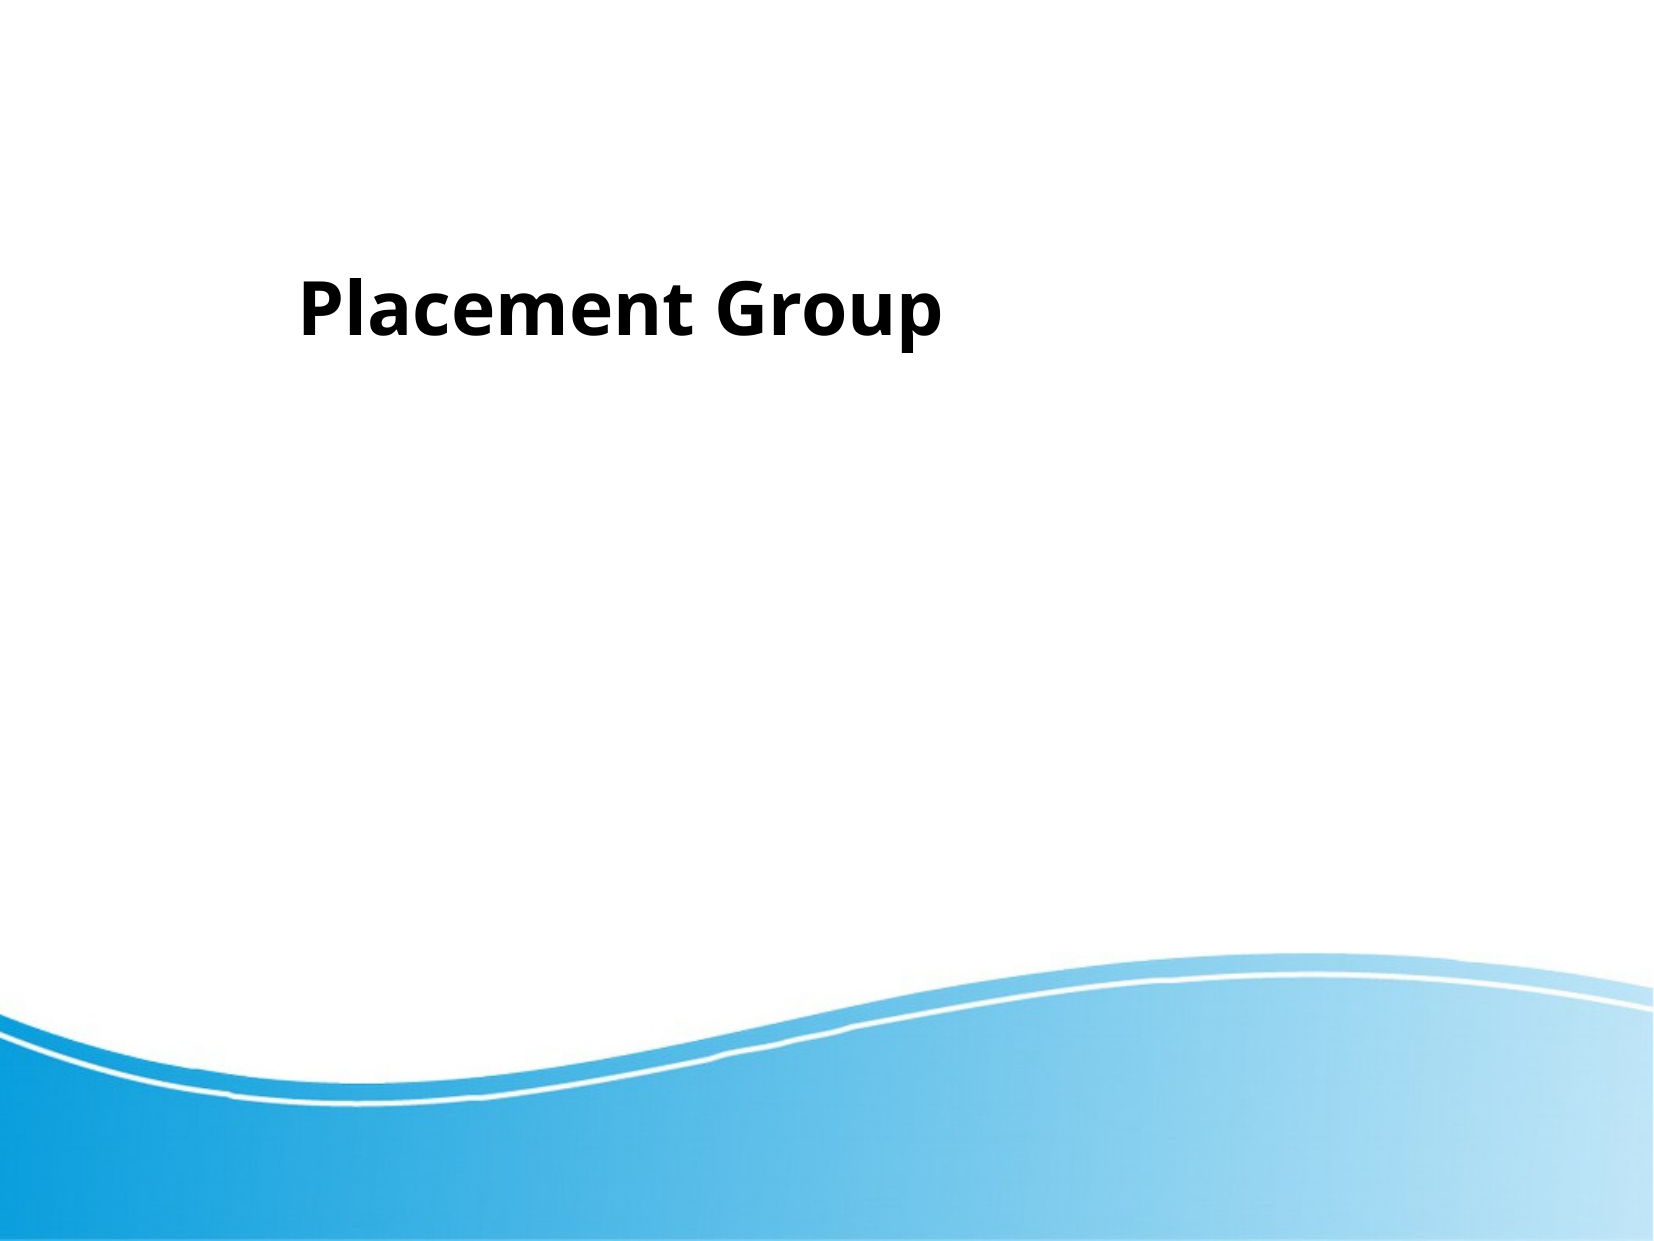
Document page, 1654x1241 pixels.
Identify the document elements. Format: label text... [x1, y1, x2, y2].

text_box Placement Group [282, 253, 1241, 360]
